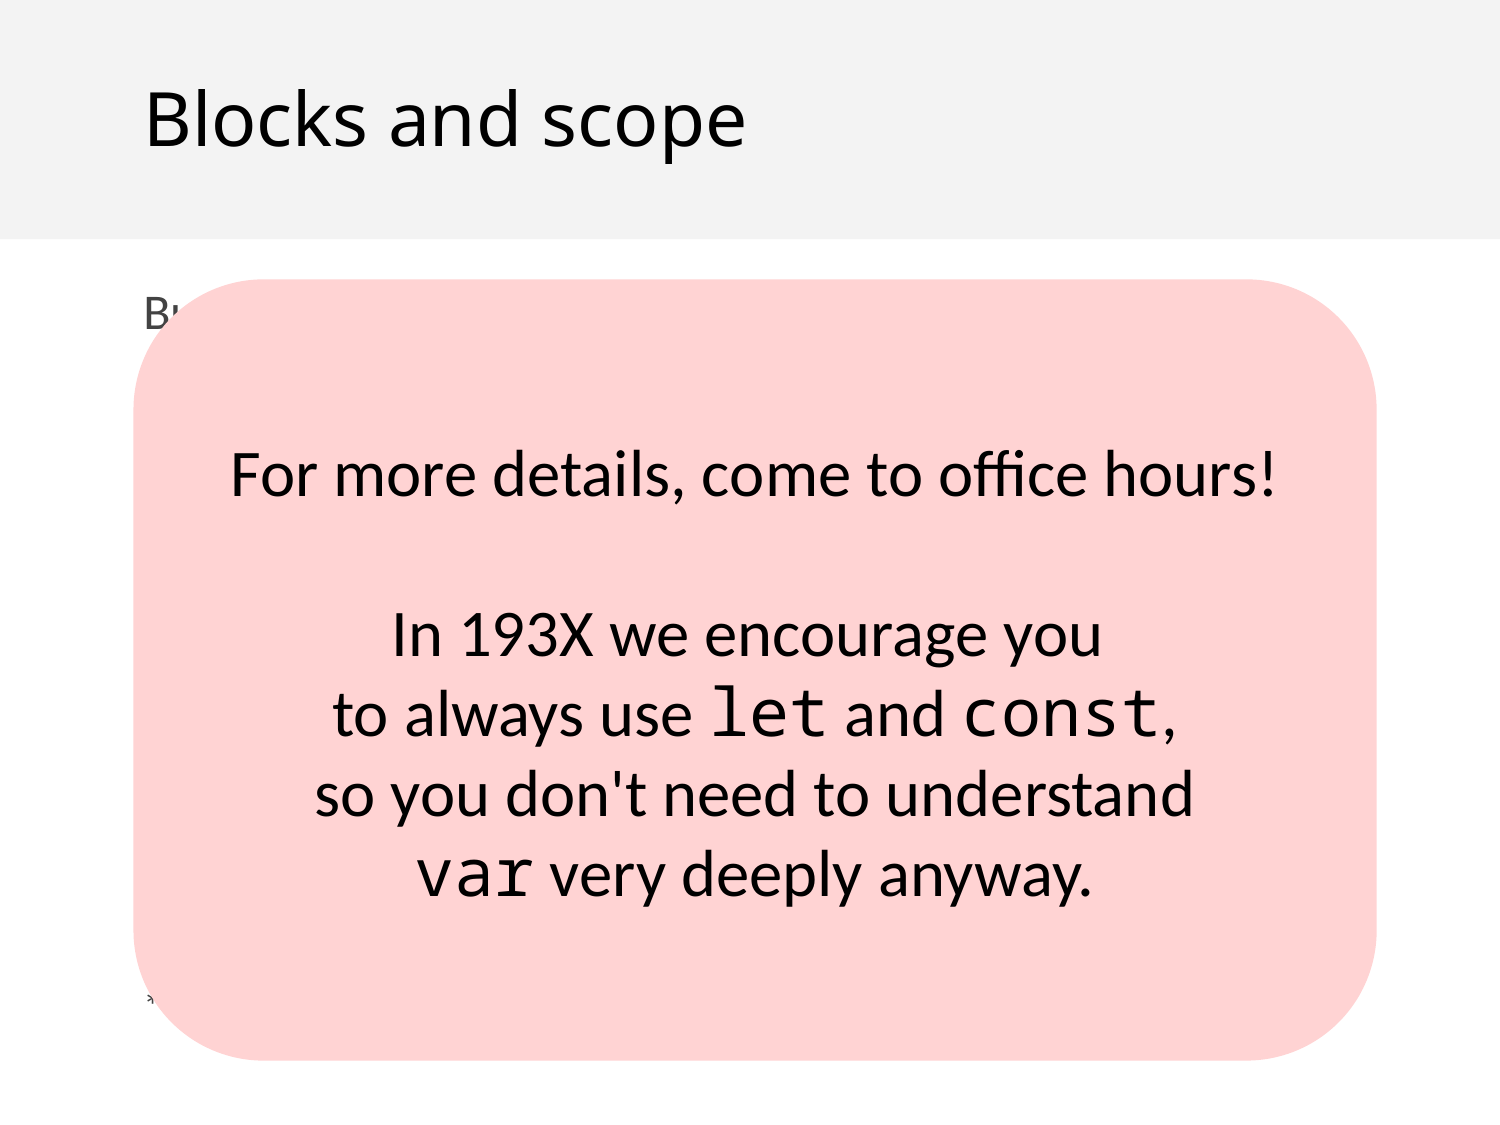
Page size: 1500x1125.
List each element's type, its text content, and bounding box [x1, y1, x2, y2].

title Blocks and scope [128, 56, 1372, 183]
list But if you use var, the variable exists for the entirety of the function, completely independent of blocks: if (...) { var x = 5; ... } // x is 5 here This is the same behavior as Python, which also has function scope. * Note that variable hoisting and function scope are not the same thing, either. [128, 255, 1372, 1103]
text_box For more details, come to office hours! In 193X we encourage you to always use let and const, so you don't need to understand var very deeply anyway. [133, 279, 1377, 1061]
